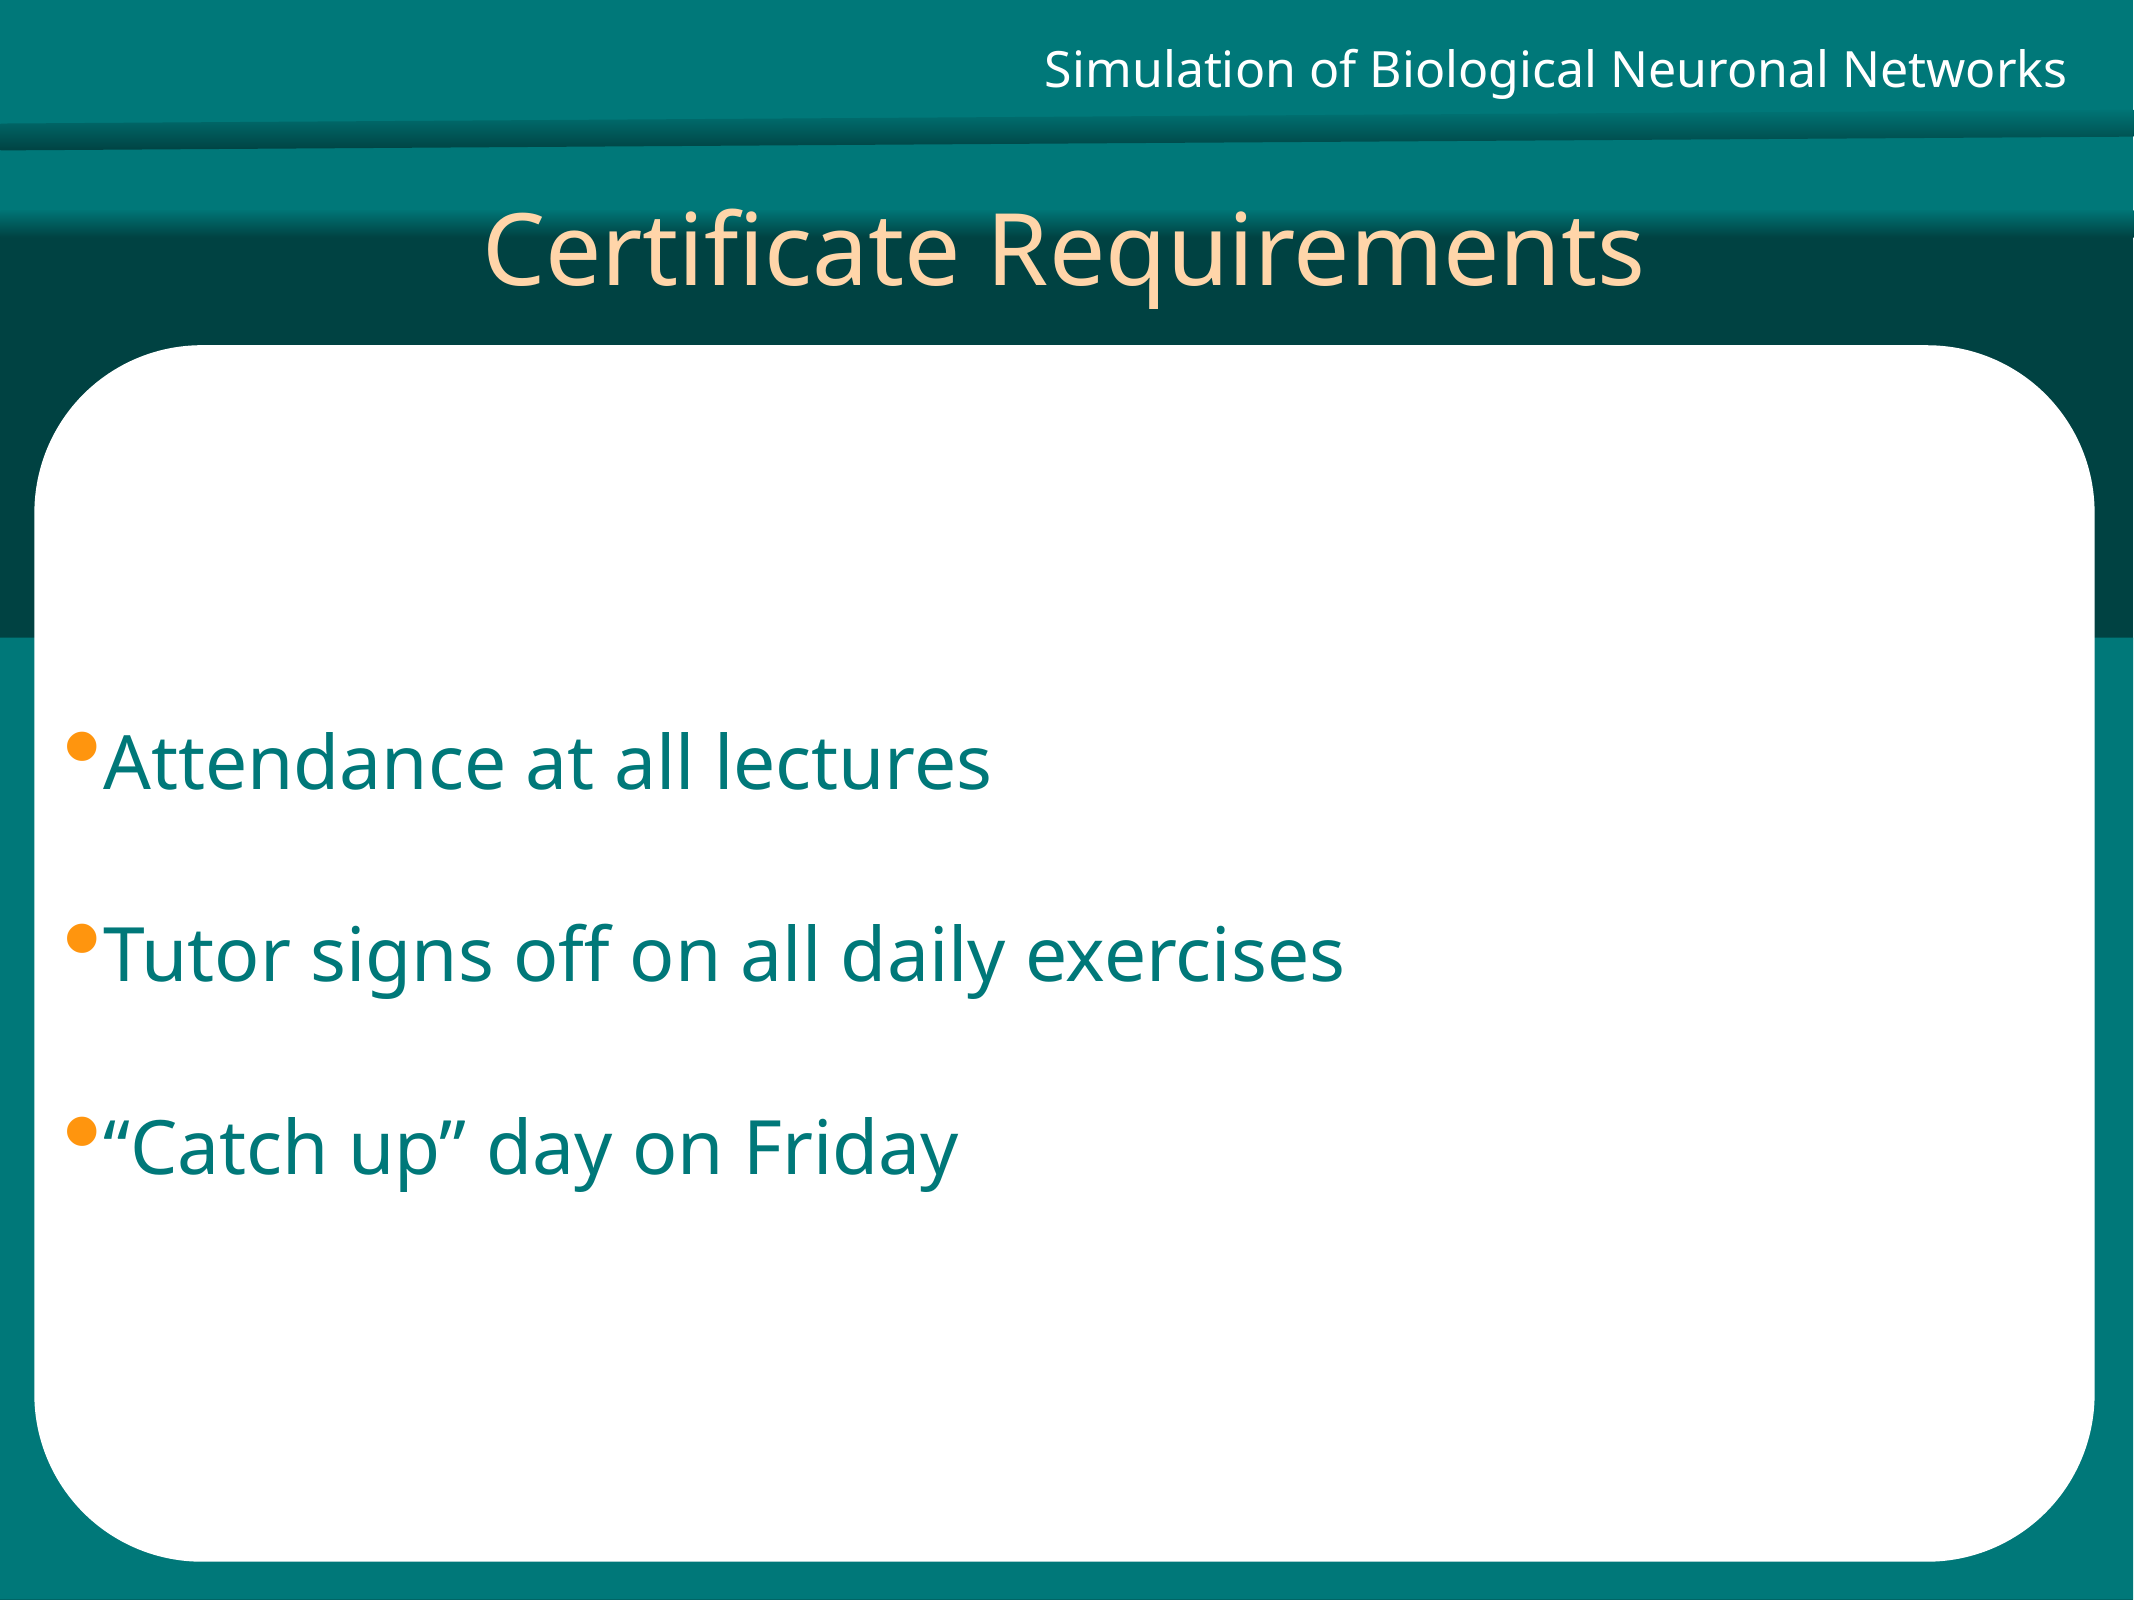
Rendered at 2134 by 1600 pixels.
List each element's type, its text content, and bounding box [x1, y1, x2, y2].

text_box Simulation of Biological Neuronal Networks [443, 1, 2090, 135]
text_box Certificate Requirements [32, 153, 2097, 337]
text_box Attendance at all lectures Tutor signs off on all daily exercises “Catch up” day on Friday [55, 364, 2072, 1540]
